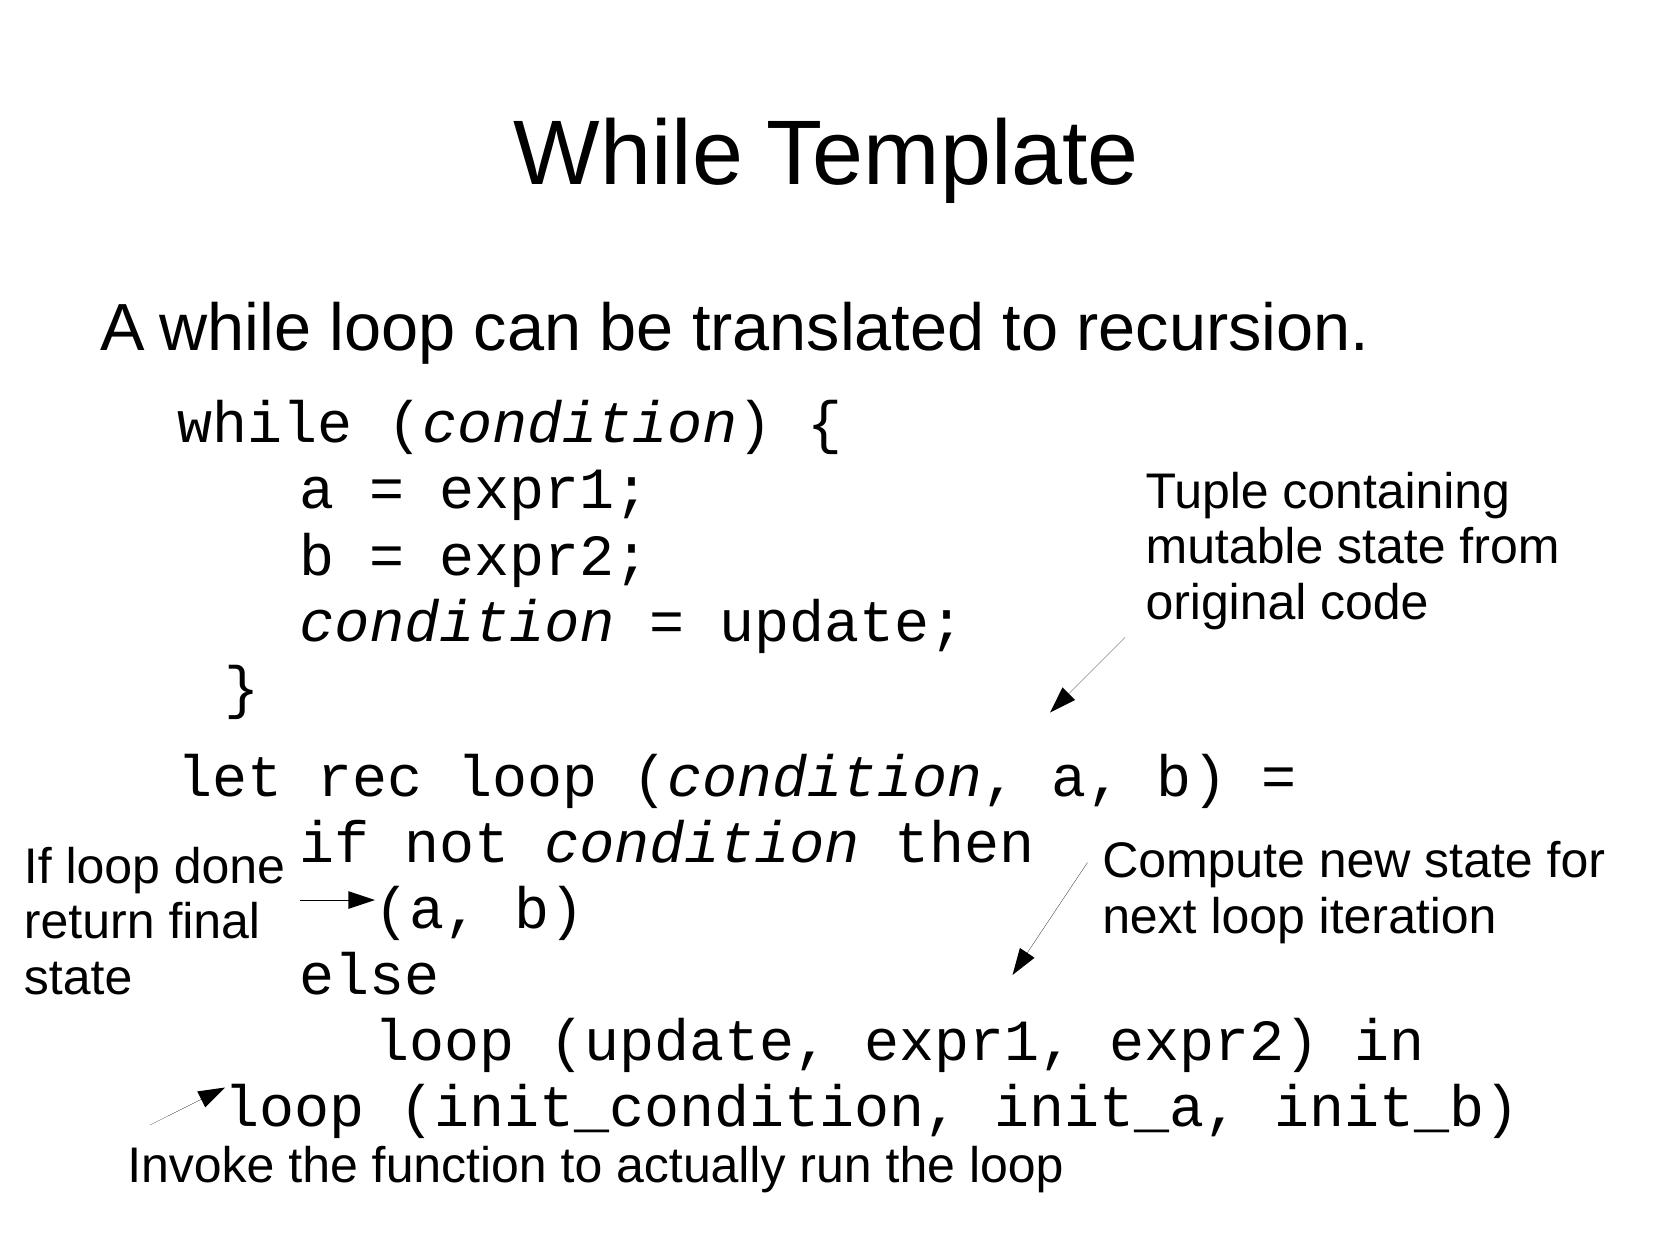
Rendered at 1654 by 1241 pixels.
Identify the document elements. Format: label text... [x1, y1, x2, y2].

text_box If loop done return final state [9, 830, 301, 1013]
text_box Invoke the function to actually run the loop [112, 1129, 1079, 1201]
text_box Tuple containing mutable state from original code [1130, 455, 1576, 638]
text_box Compute new state for next loop iteration [1087, 825, 1621, 952]
list A while loop can be translated to recursion. while (condition) { a = expr1; b = expr2; condition = update; } let rec loop (condition, a, b) = if not condition then (a, b) else loop (update, expr1, expr2) in loop (init_condition, init_a, init_b) [82, 290, 1571, 1111]
title While Template [82, 56, 1571, 250]
